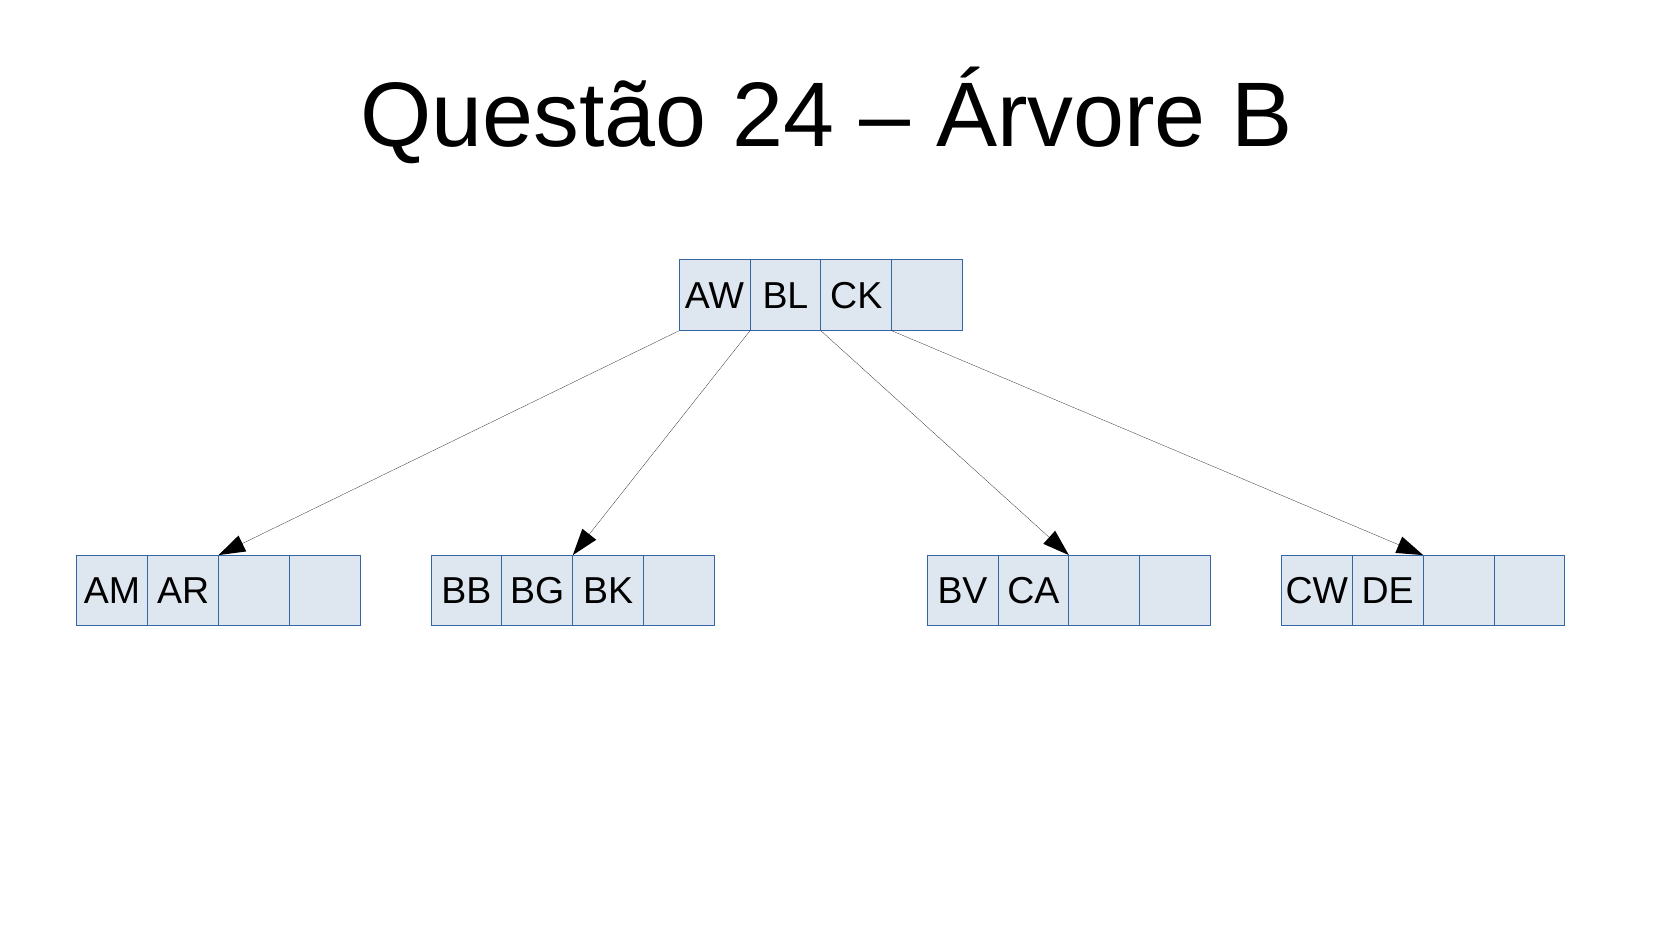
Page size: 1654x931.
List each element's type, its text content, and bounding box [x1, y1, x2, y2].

text_box [1423, 555, 1565, 626]
text_box CK [820, 259, 891, 331]
text_box DE [1352, 555, 1423, 626]
title Questão 24 – Árvore B [82, 37, 1571, 193]
text_box [643, 555, 715, 626]
text_box BK [572, 555, 643, 626]
text_box CA [998, 555, 1068, 626]
text_box AM [76, 555, 147, 626]
text_box [891, 259, 963, 331]
text_box CW [1281, 555, 1352, 626]
text_box BV [927, 555, 998, 626]
text_box AW [679, 259, 750, 331]
text_box BG [501, 555, 572, 626]
text_box AR [147, 555, 218, 626]
text_box [218, 555, 361, 626]
text_box BB [431, 555, 501, 626]
text_box [1068, 555, 1211, 626]
text_box BL [750, 259, 820, 331]
